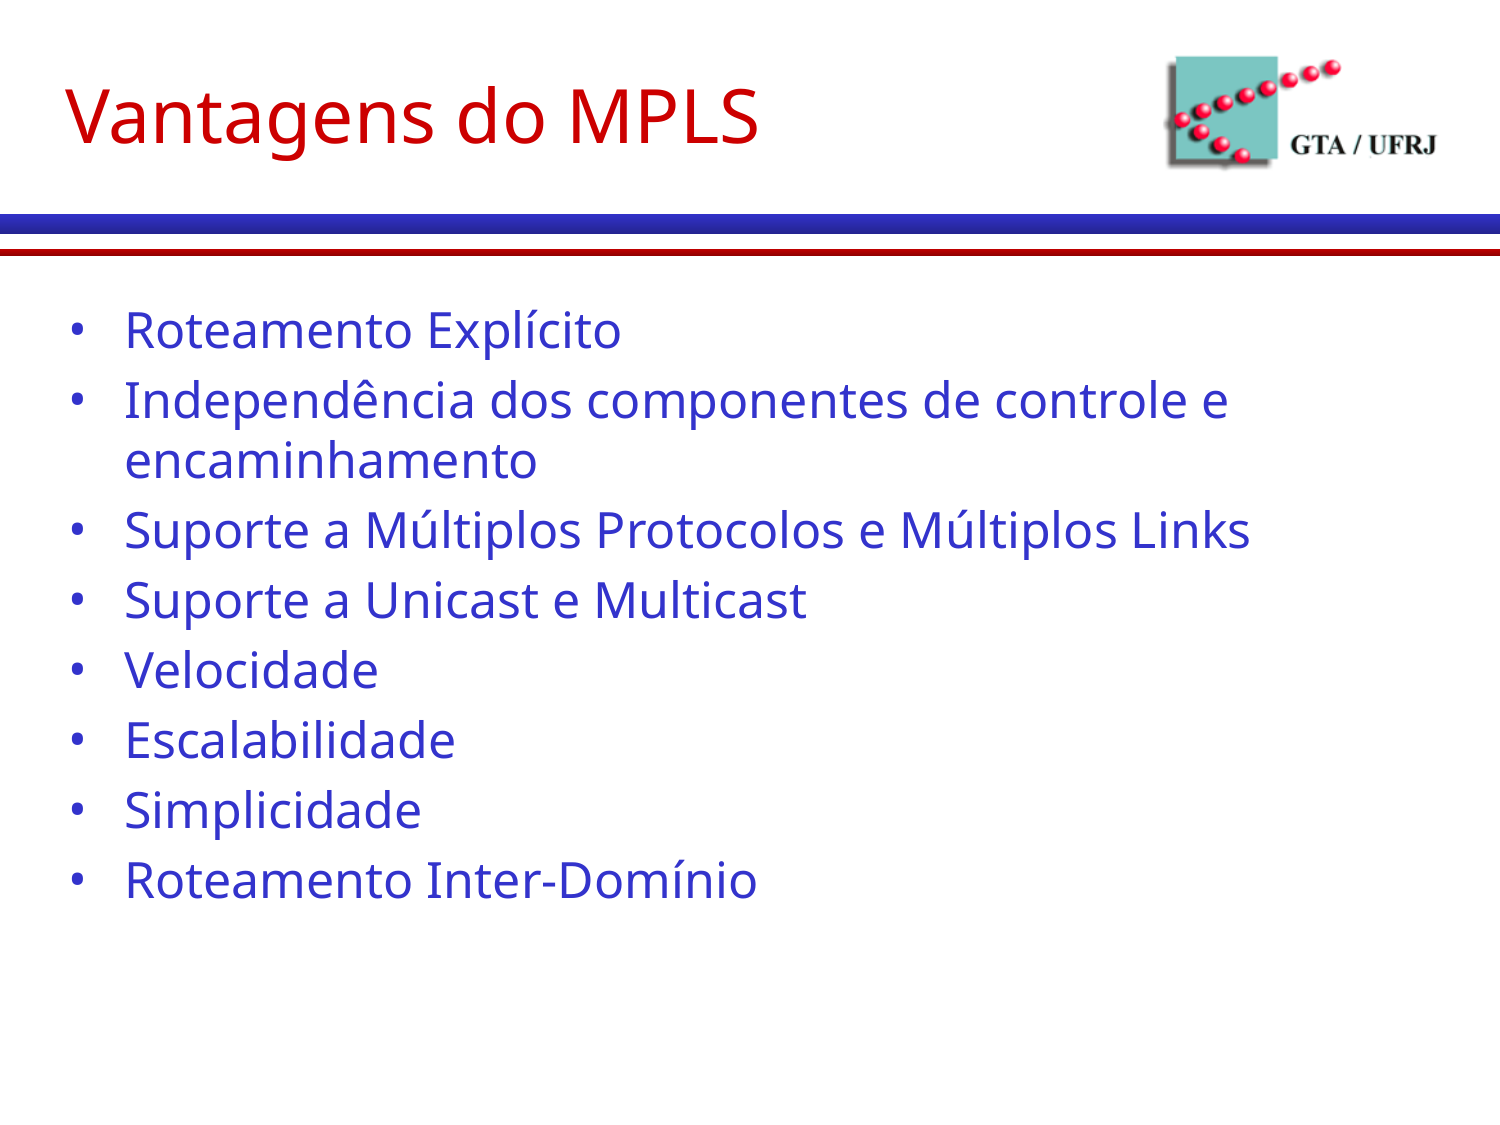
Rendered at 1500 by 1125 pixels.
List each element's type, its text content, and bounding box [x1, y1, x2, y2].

picture [1374, 50, 1446, 174]
title Vantagens do MPLS [50, 37, 1374, 189]
list Roteamento Explícito Independência dos componentes de controle e encaminhamento Suporte a Múltiplos Protocolos e Múltiplos Links Suporte a Unicast e Multicast Velocidade Escalabilidade Simplicidade Roteamento Inter-Domínio [53, 290, 1447, 1083]
